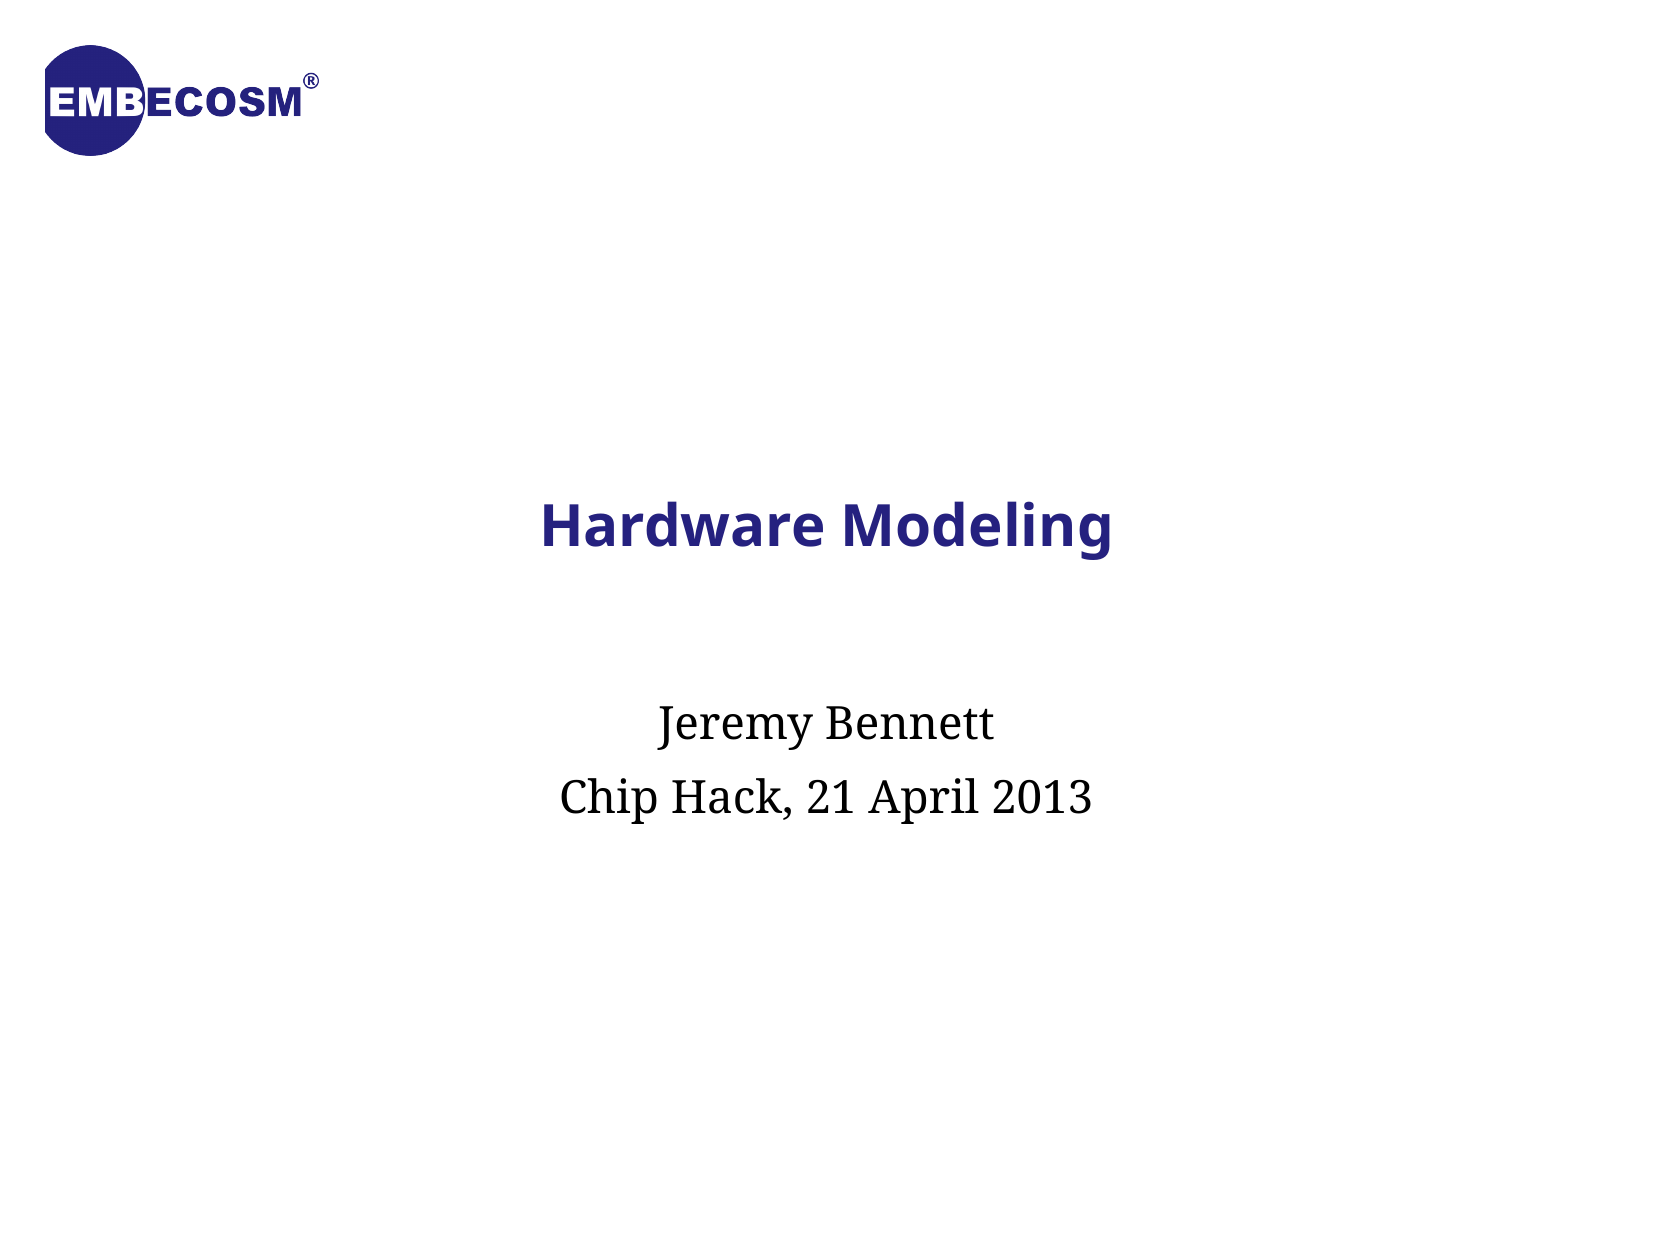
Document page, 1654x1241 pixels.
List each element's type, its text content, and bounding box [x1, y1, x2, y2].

picture [45, 45, 319, 156]
title Hardware Modeling [0, 382, 1654, 664]
list Jeremy Bennett Chip Hack, 21 April 2013 [0, 690, 1654, 1081]
